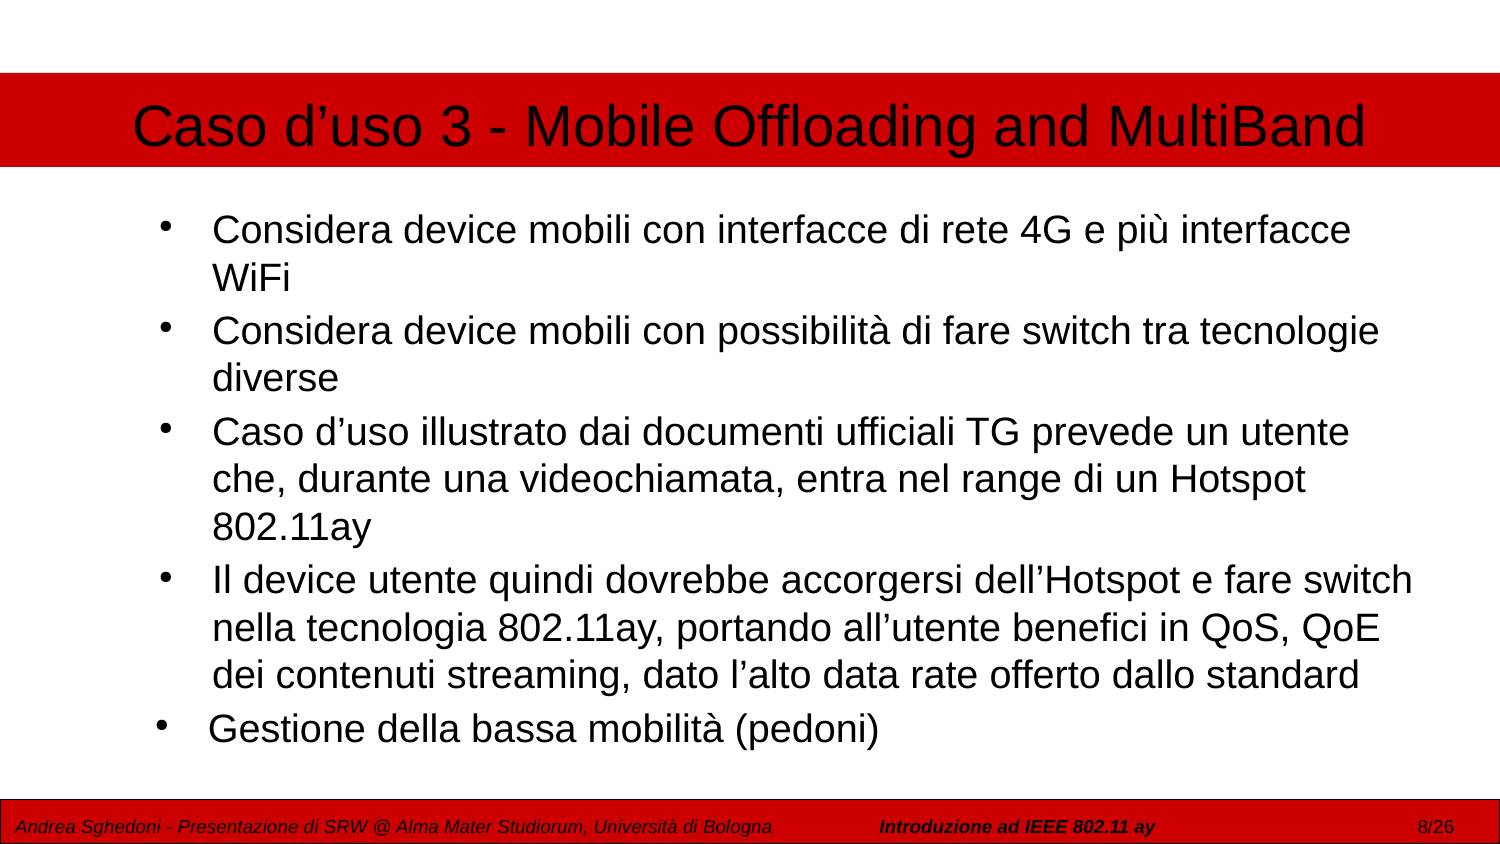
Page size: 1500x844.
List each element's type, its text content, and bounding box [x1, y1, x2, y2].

title Caso d’uso 3 - Mobile Offloading and MultiBand [0, 72, 1500, 167]
list Considera device mobili con interfacce di rete 4G e più interfacce WiFi Considera device mobili con possibilità di fare switch tra tecnologie diverse Caso d’uso illustrato dai documenti ufficiali TG prevede un utente che, durante una videochiamata, entra nel range di un Hotspot 802.11ay Il device utente quindi dovrebbe accorgersi dell’Hotspot e fare switch nella tecnologia 802.11ay, portando all’utente benefici in QoS, QoE dei contenuti streaming, dato l’alto data rate offerto dallo standard Gestione della bassa mobilità (pedoni) [51, 189, 1449, 750]
title Andrea Sghedoni - Presentazione di SRW @ Alma Mater Studiorum, Università di Bologna Introduzione ad IEEE 802.11 ay 8/26 [0, 799, 1500, 844]
